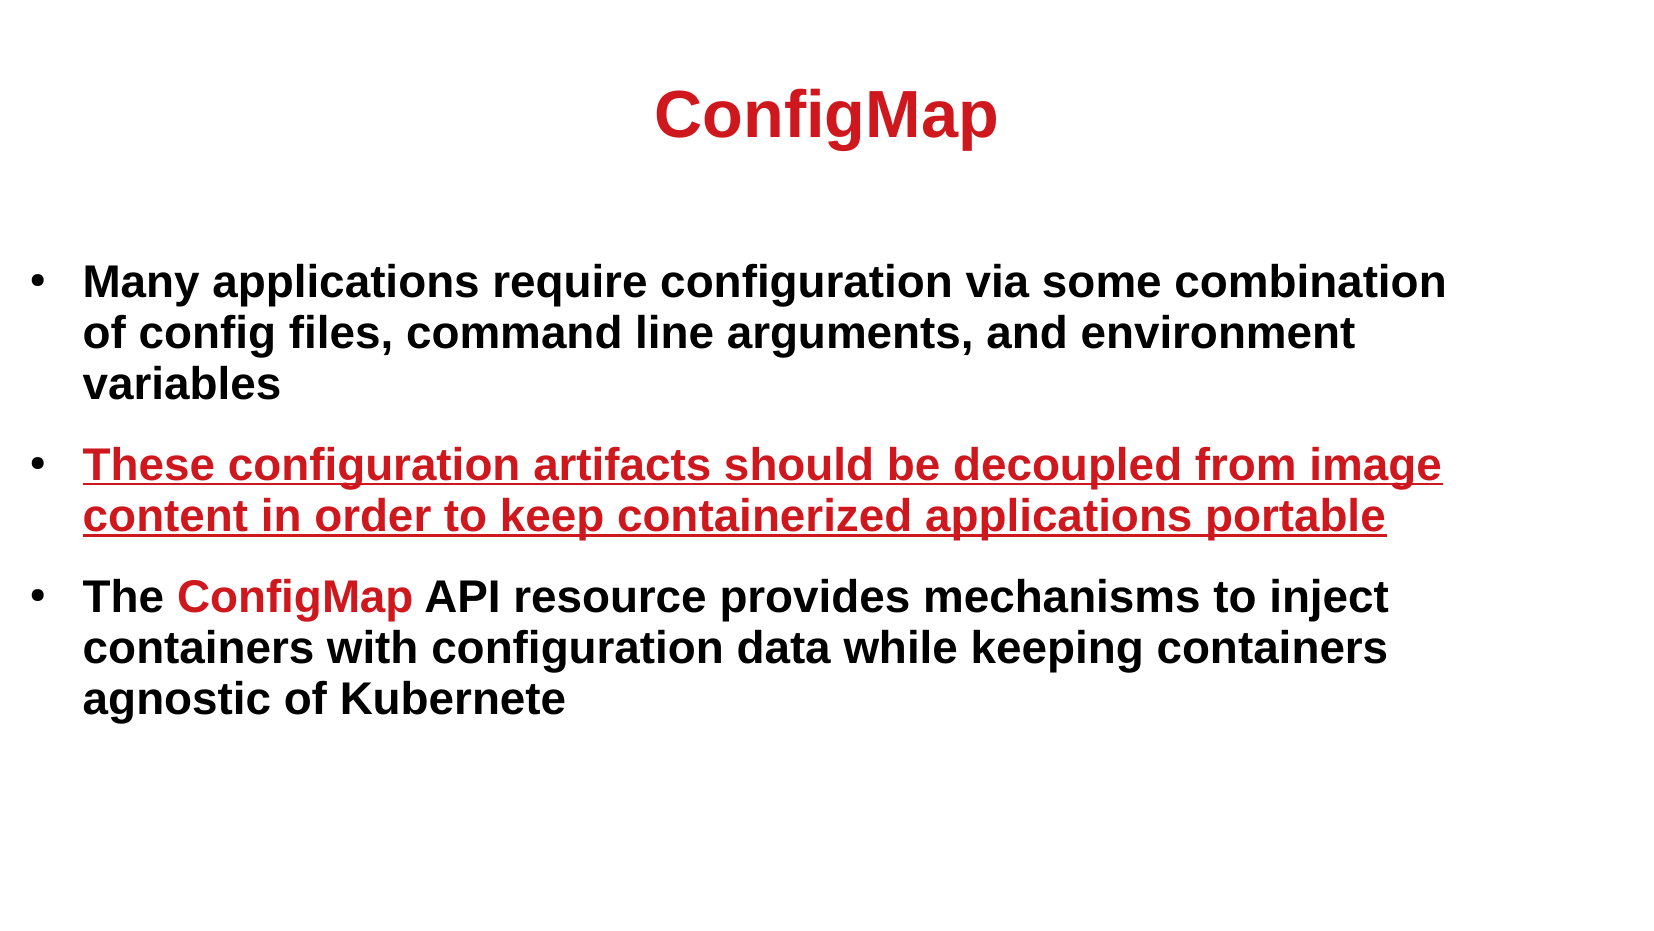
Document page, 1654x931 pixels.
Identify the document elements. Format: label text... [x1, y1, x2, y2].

title ConfigMap [82, 37, 1571, 193]
list Many applications require configuration via some combination of config files, command line arguments, and environment variables These configuration artifacts should be decoupled from image content in order to keep containerized applications portable The ConfigMap API resource provides mechanisms to inject containers with configuration data while keeping containers agnostic of Kubernete [11, 255, 1501, 796]
